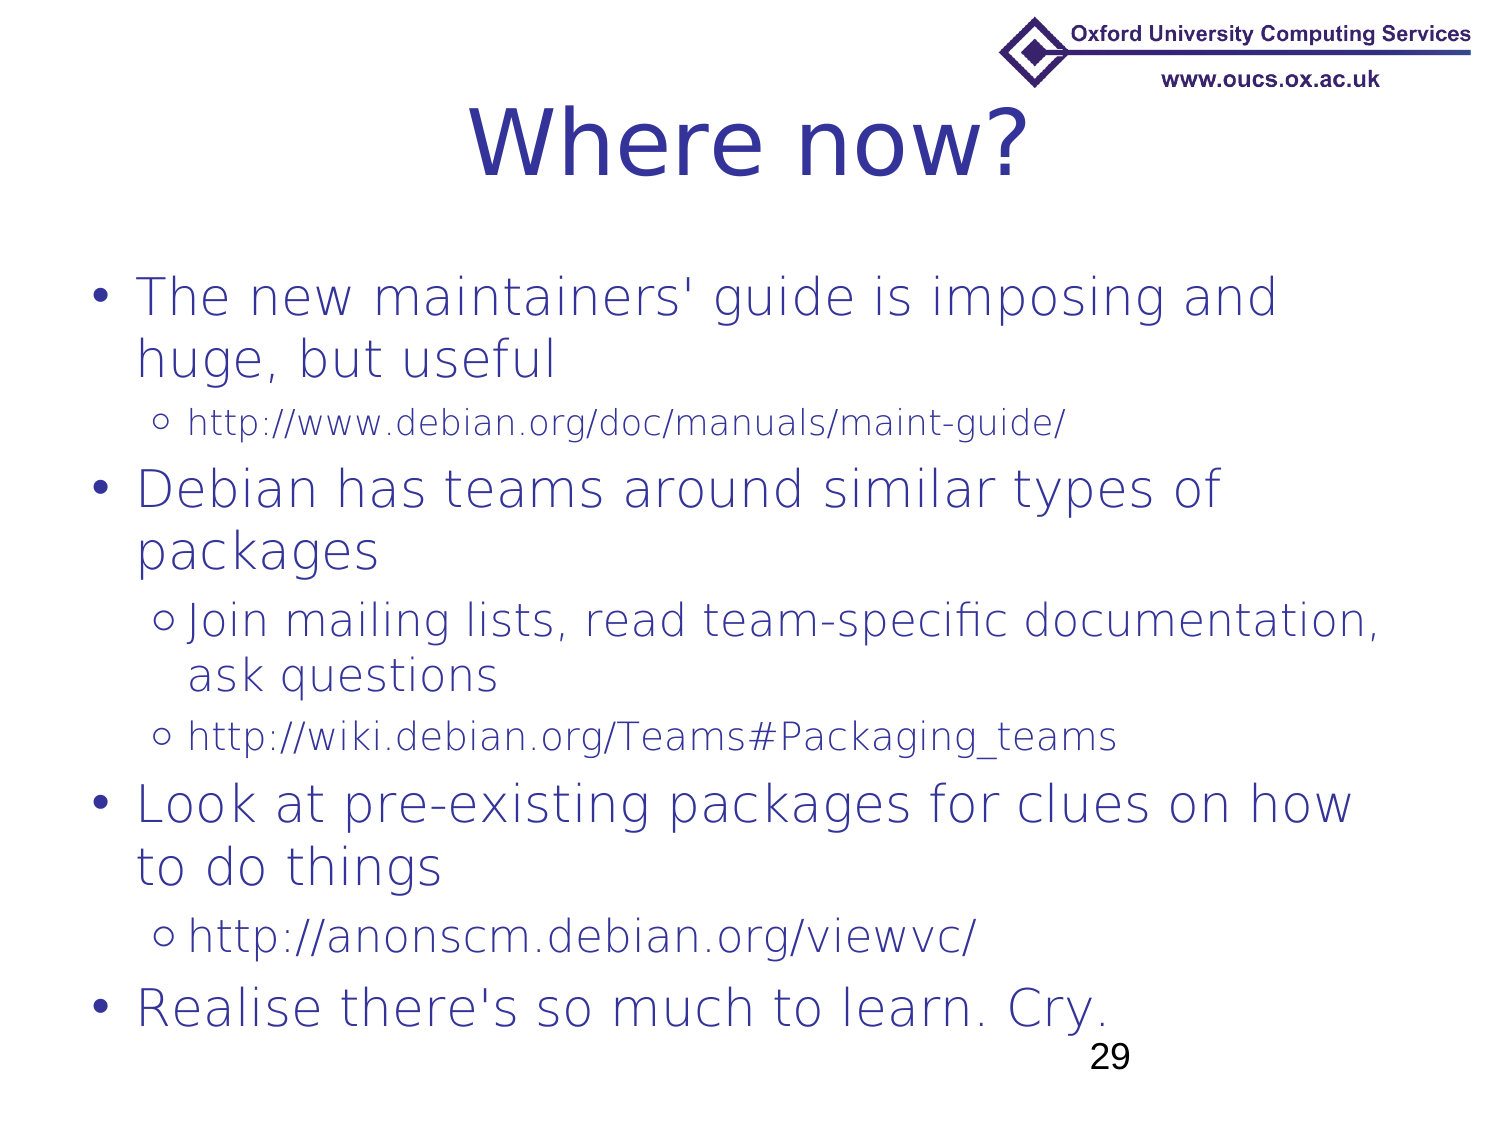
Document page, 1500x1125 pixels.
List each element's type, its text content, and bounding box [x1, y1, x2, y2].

title Where now? [75, 45, 1426, 233]
picture [998, 16, 1471, 102]
list The new maintainers' guide is imposing and huge, but useful http://www.debian.org/doc/manuals/maint-guide/ Debian has teams around similar types of packages Join mailing lists, read team-specific documentation, ask questions http://wiki.debian.org/Teams#Packaging_teams Look at pre-existing packages for clues on how to do things http://anonscm.debian.org/viewvc/ Realise there's so much to learn. Cry. [76, 255, 1427, 1124]
